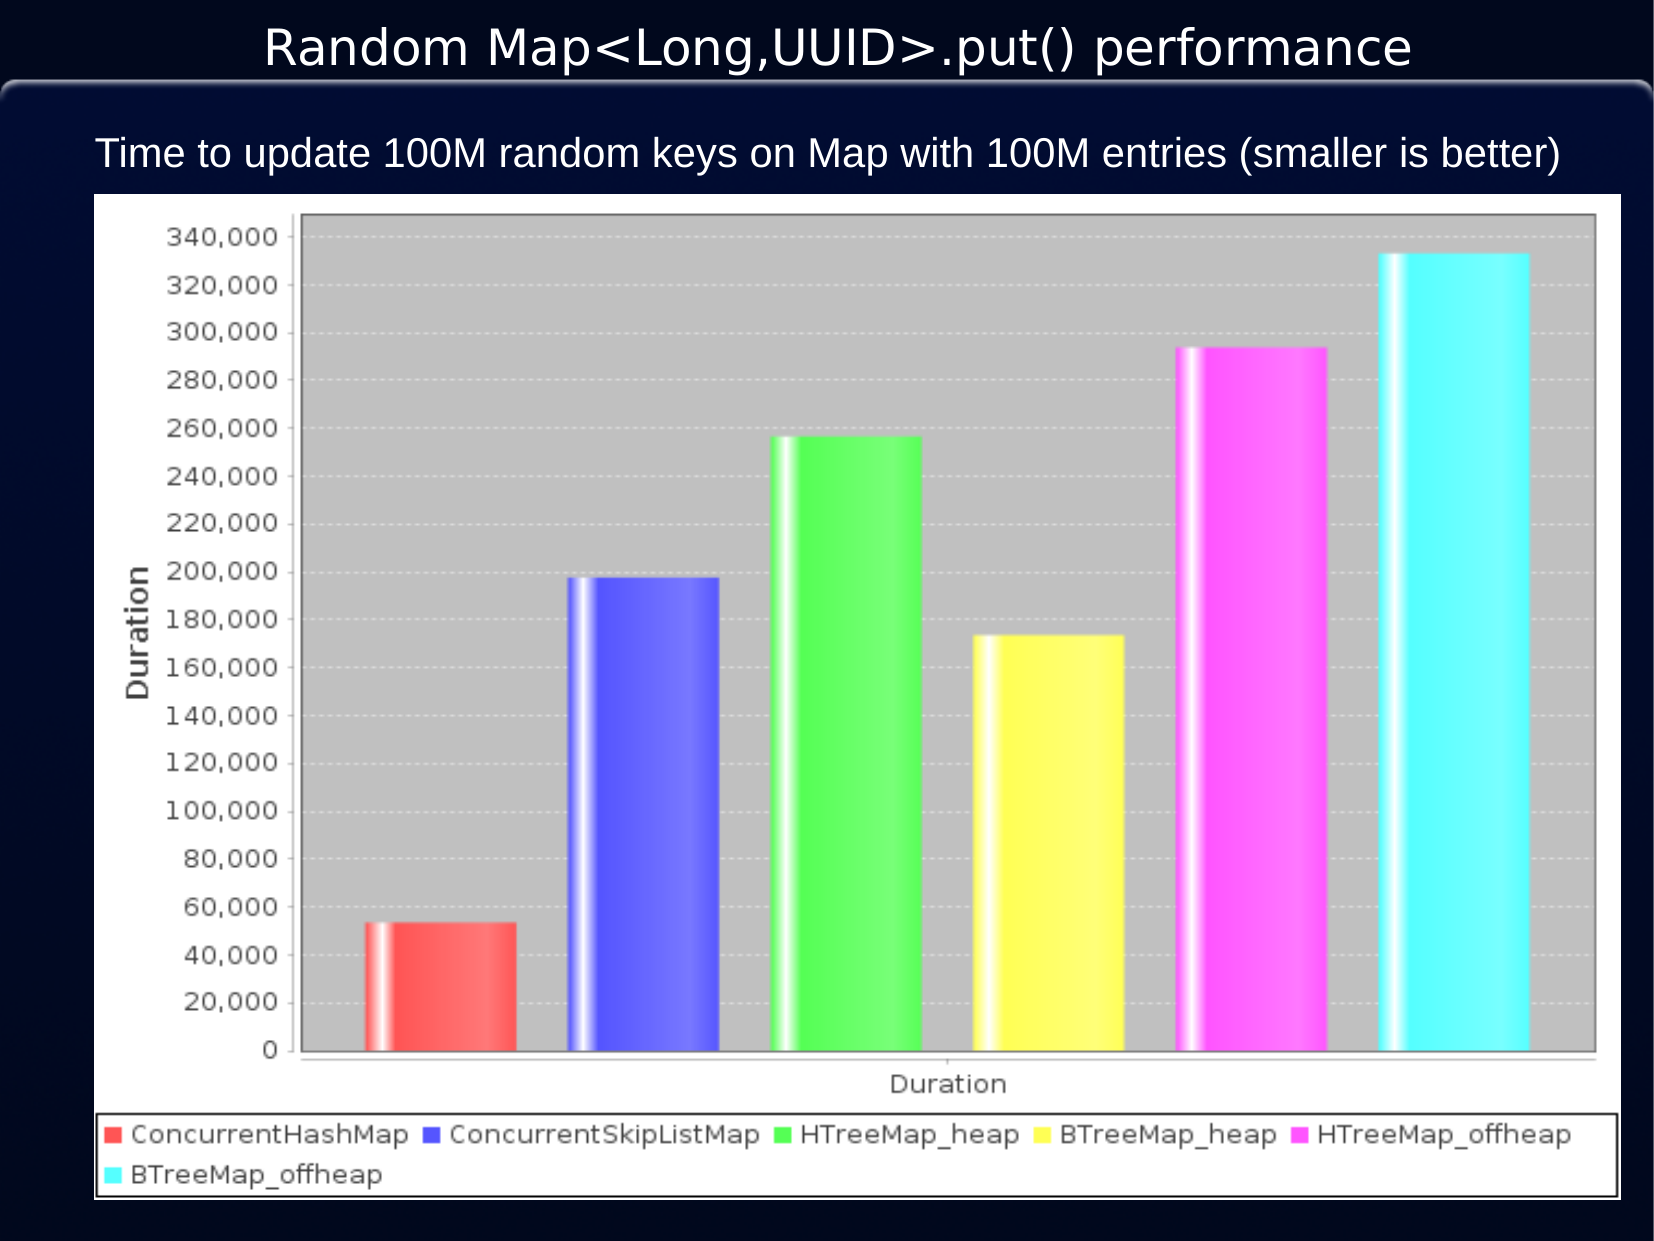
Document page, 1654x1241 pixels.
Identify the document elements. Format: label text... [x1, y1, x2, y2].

picture [0, 0, 1654, 1241]
list Time to update 100M random keys on Map with 100M entries (smaller is better) [94, 129, 1583, 194]
title Random Map<Long,UUID>.put() performance [94, 13, 1583, 83]
